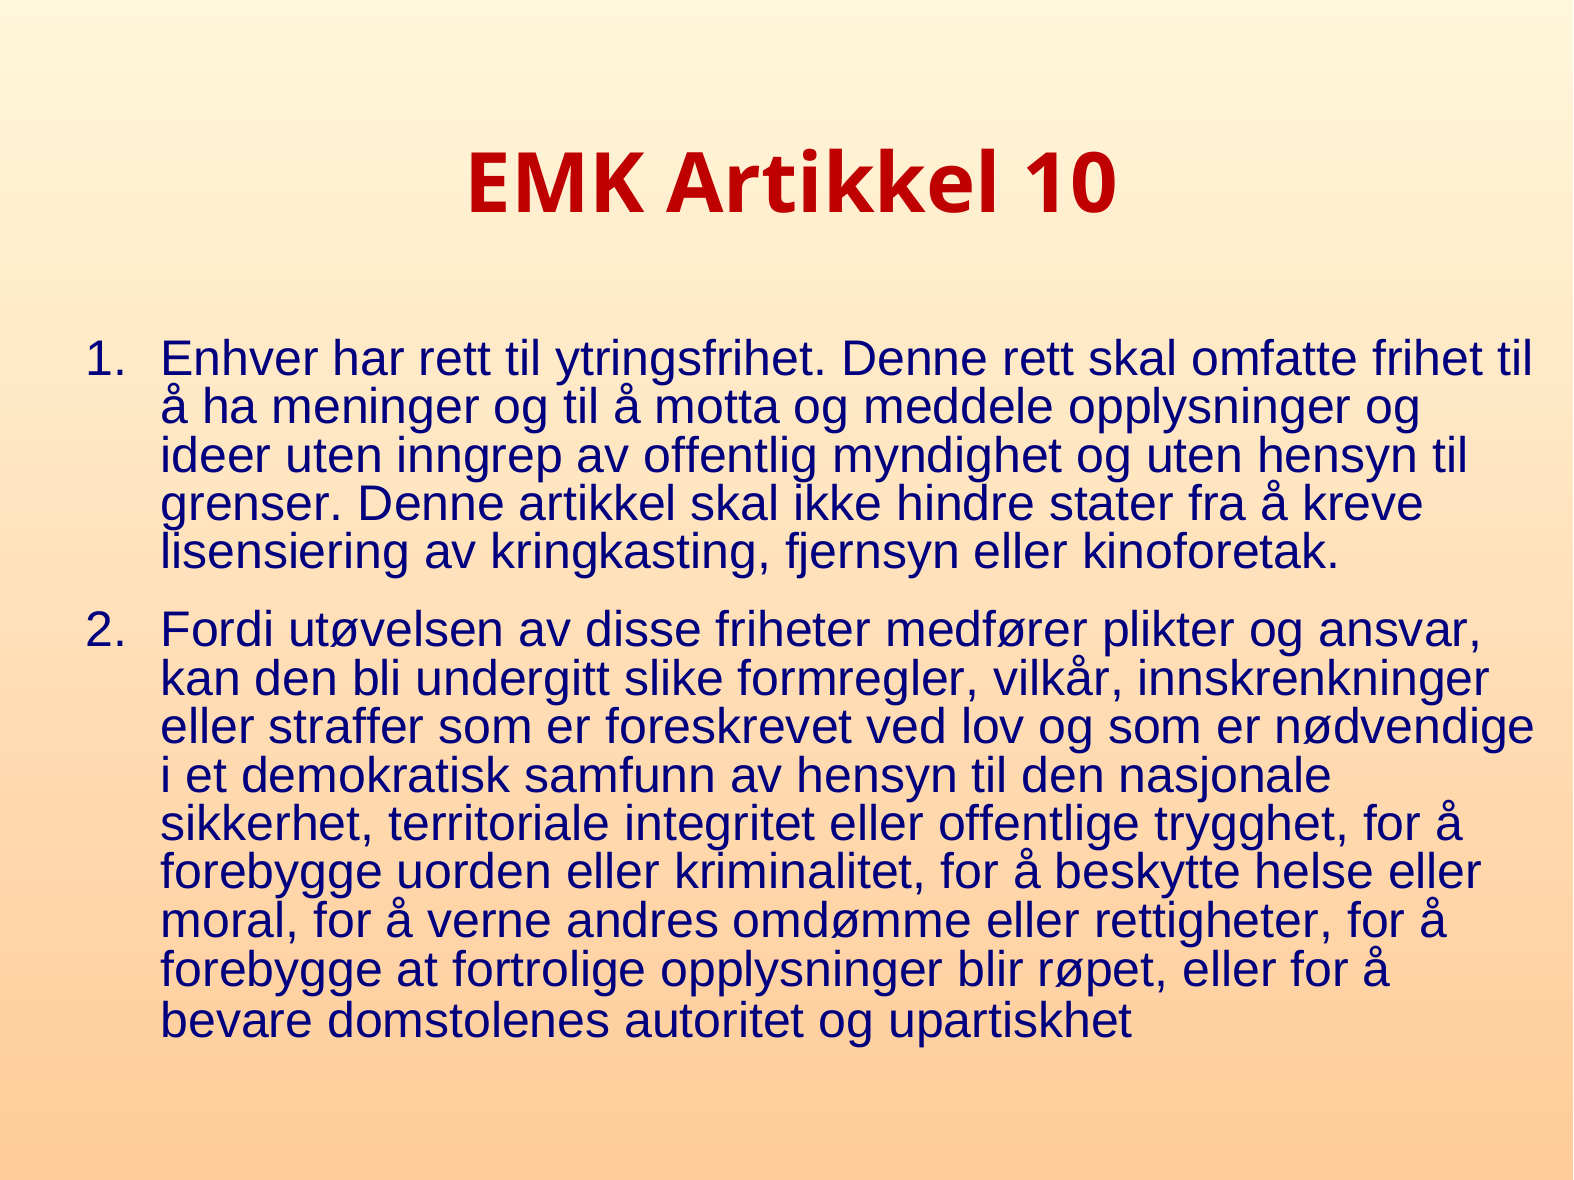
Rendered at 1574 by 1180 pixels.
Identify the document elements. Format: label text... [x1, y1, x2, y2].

list Enhver har rett til ytringsfrihet. Denne rett skal omfatte frihet til å ha meninger og til å motta og meddele opplysninger og ideer uten inngrep av offentlig myndighet og uten hensyn til grenser. Denne artikkel skal ikke hindre stater fra å kreve lisensiering av kringkasting, fjernsyn eller kinoforetak. Fordi utøvelsen av disse friheter medfører plikter og ansvar, kan den bli undergitt slike formregler, vilkår, innskrenkninger eller straffer som er foreskrevet ved lov og som er nødvendige i et demokratisk samfunn av hensyn til den nasjonale sikkerhet, territoriale integritet eller offentlige trygghet, for å forebygge uorden eller kriminalitet, for å beskytte helse eller moral, for å verne andres omdømme eller rettigheter, for å forebygge at fortrolige opplysninger blir røpet, eller for å bevare domstolenes autoritet og upartiskhet [85, 336, 1539, 1170]
title EMK Artikkel 10 [39, 54, 1543, 309]
text_box [210, 455, 1517, 729]
